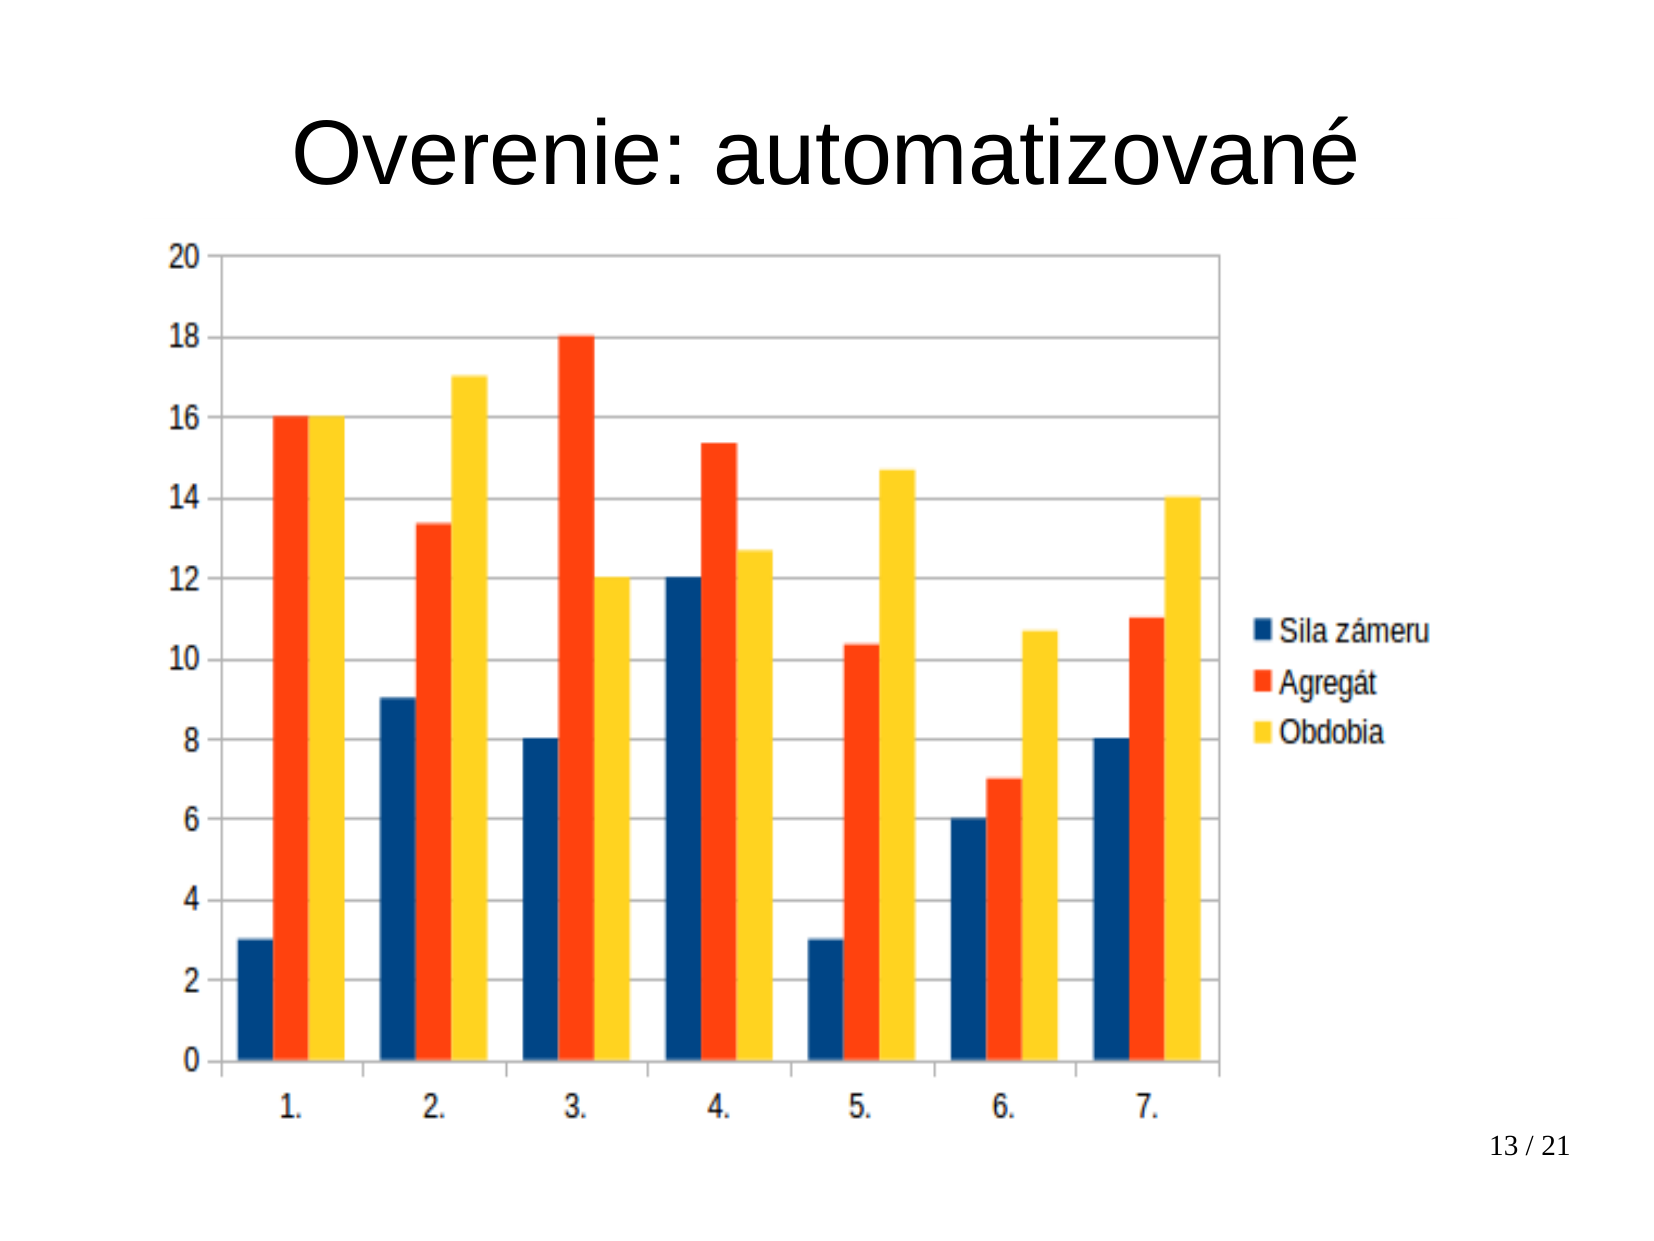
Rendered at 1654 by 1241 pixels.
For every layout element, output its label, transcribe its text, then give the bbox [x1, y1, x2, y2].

title Overenie: automatizované [82, 49, 1571, 257]
picture [143, 217, 1458, 1146]
